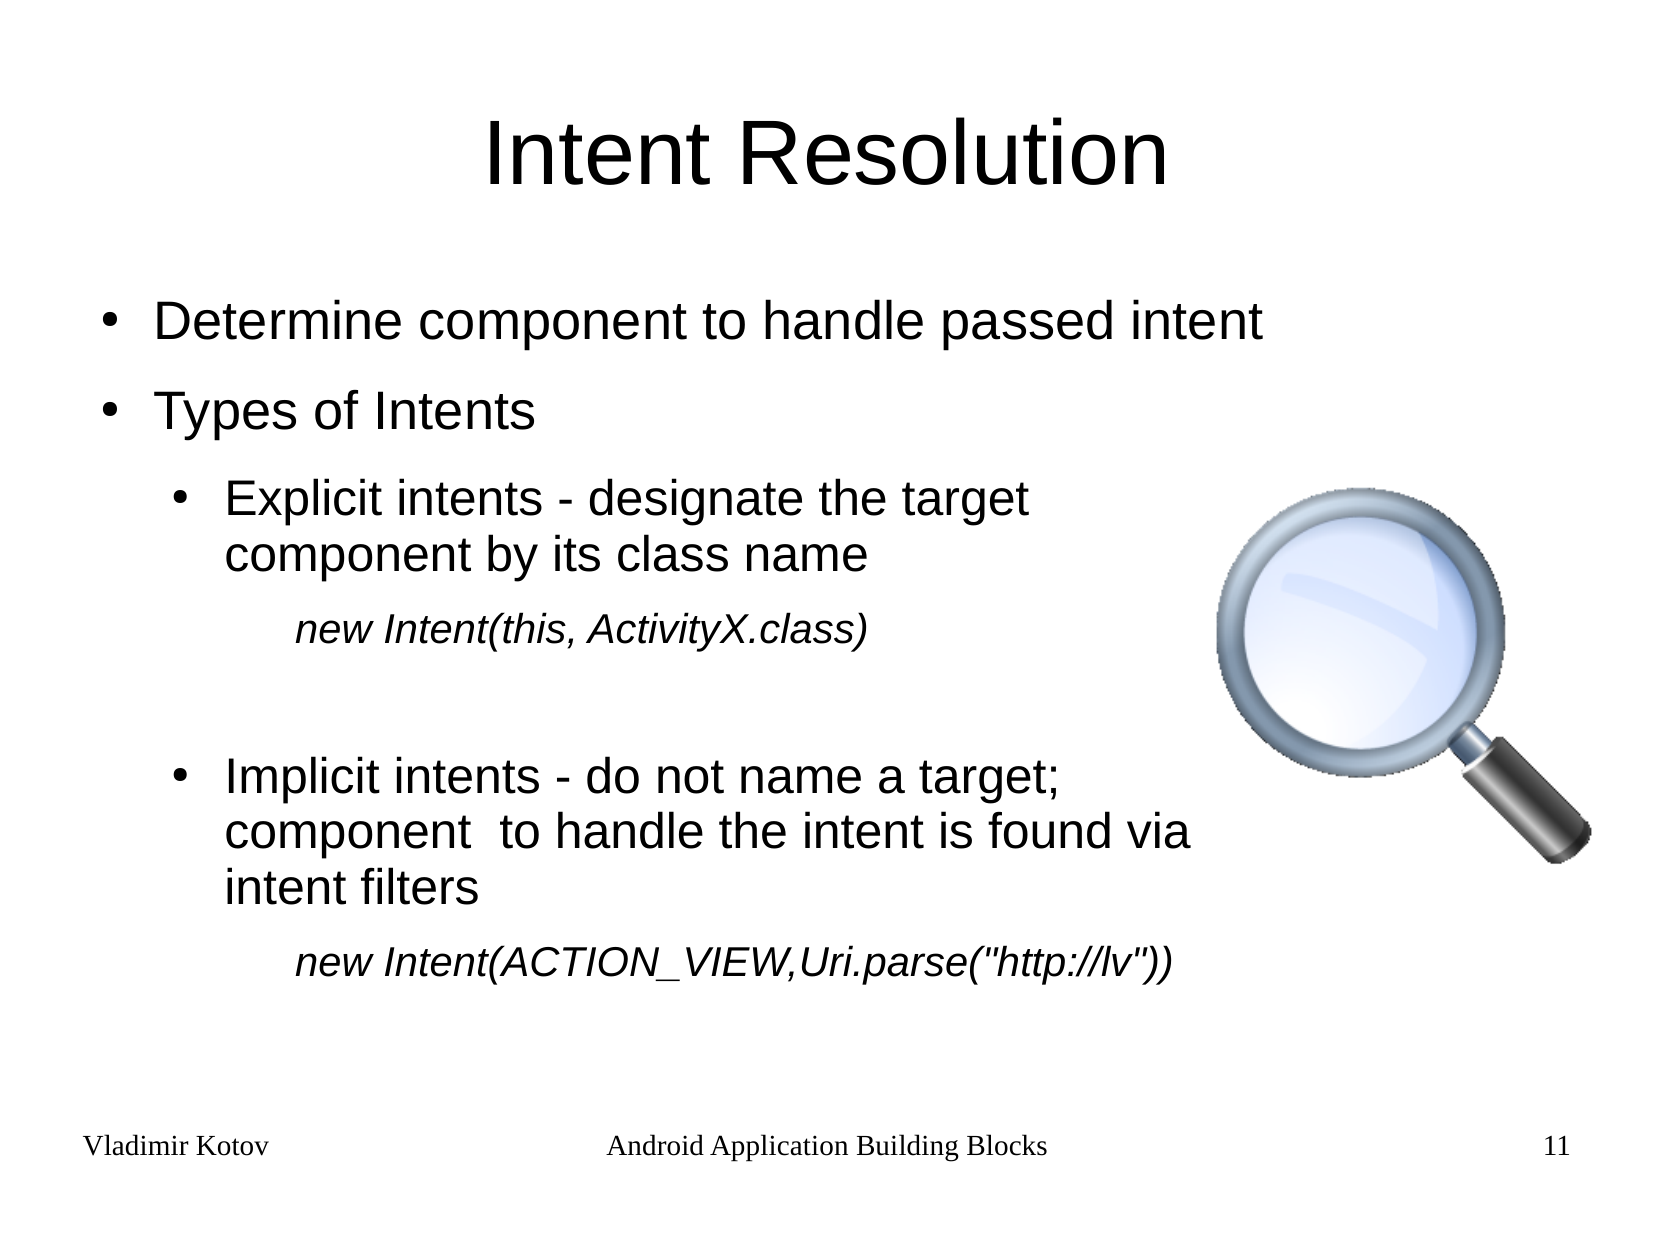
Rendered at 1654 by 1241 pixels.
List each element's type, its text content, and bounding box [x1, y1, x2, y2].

list Determine component to handle passed intent Types of Intents Explicit intents - designate the target component by its class name new Intent(this, ActivityX.class) Implicit intents - do not name a target; component to handle the intent is found via intent filters new Intent(ACTION_VIEW,Uri.parse("http://lv")) [82, 290, 1266, 1109]
title Intent Resolution [82, 56, 1571, 250]
picture [1206, 460, 1612, 875]
